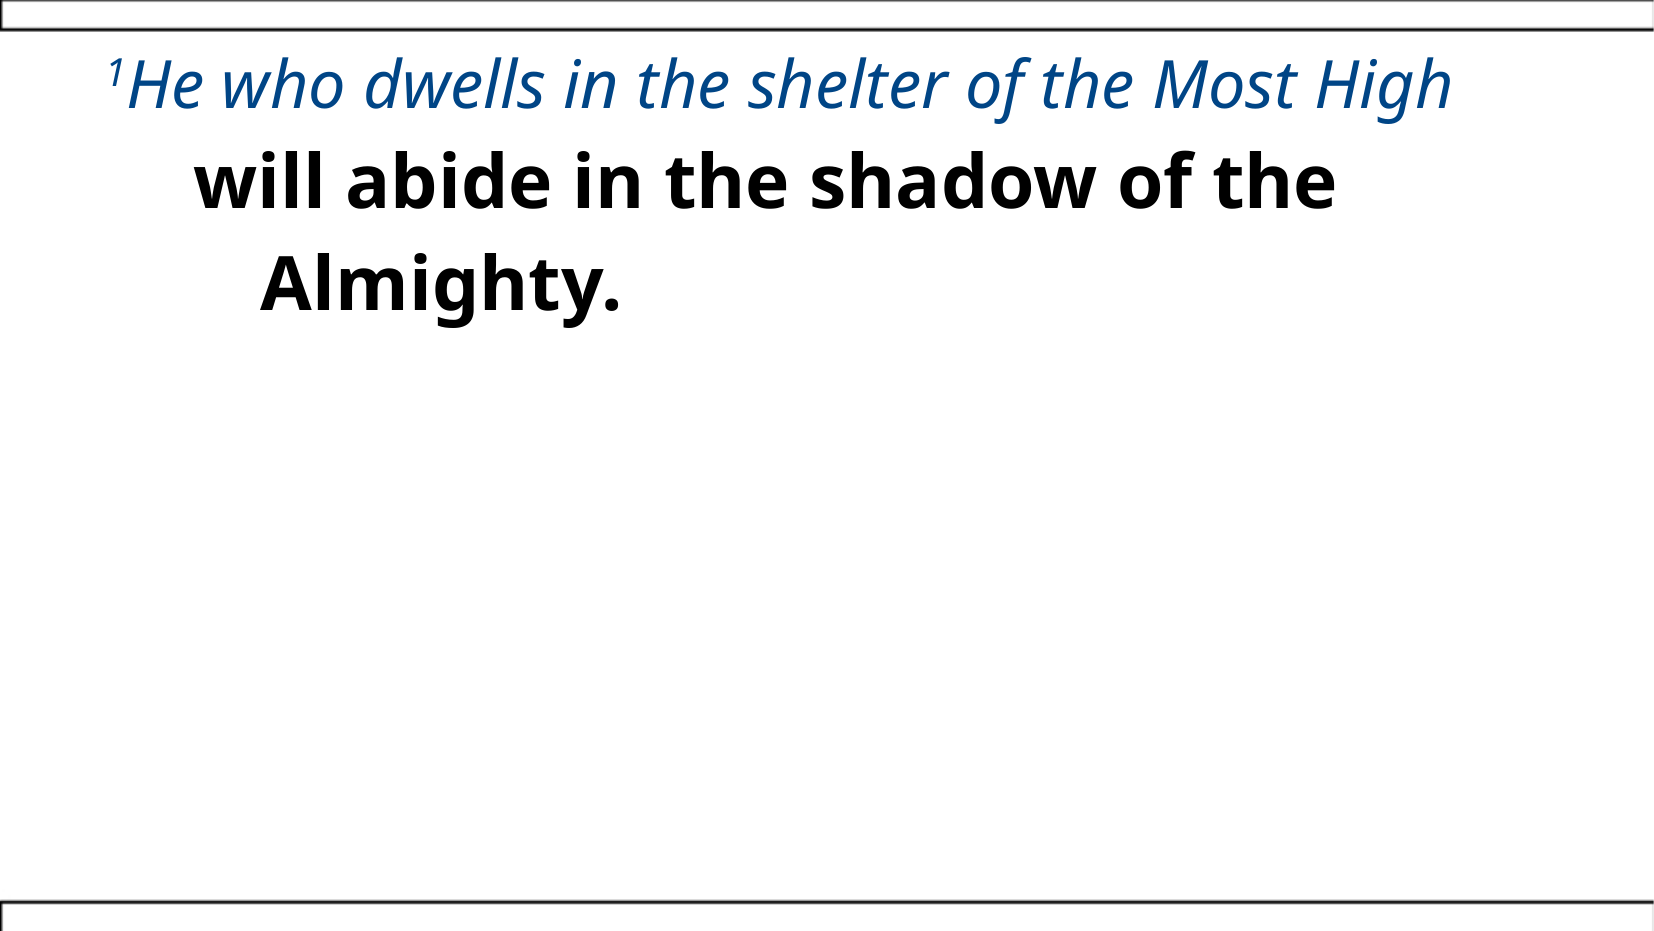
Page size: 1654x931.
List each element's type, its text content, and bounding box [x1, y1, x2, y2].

picture [0, 0, 1654, 931]
text_box 1He who dwells in the shelter of the Most High will abide in the shadow of the Almighty. [90, 30, 1546, 334]
